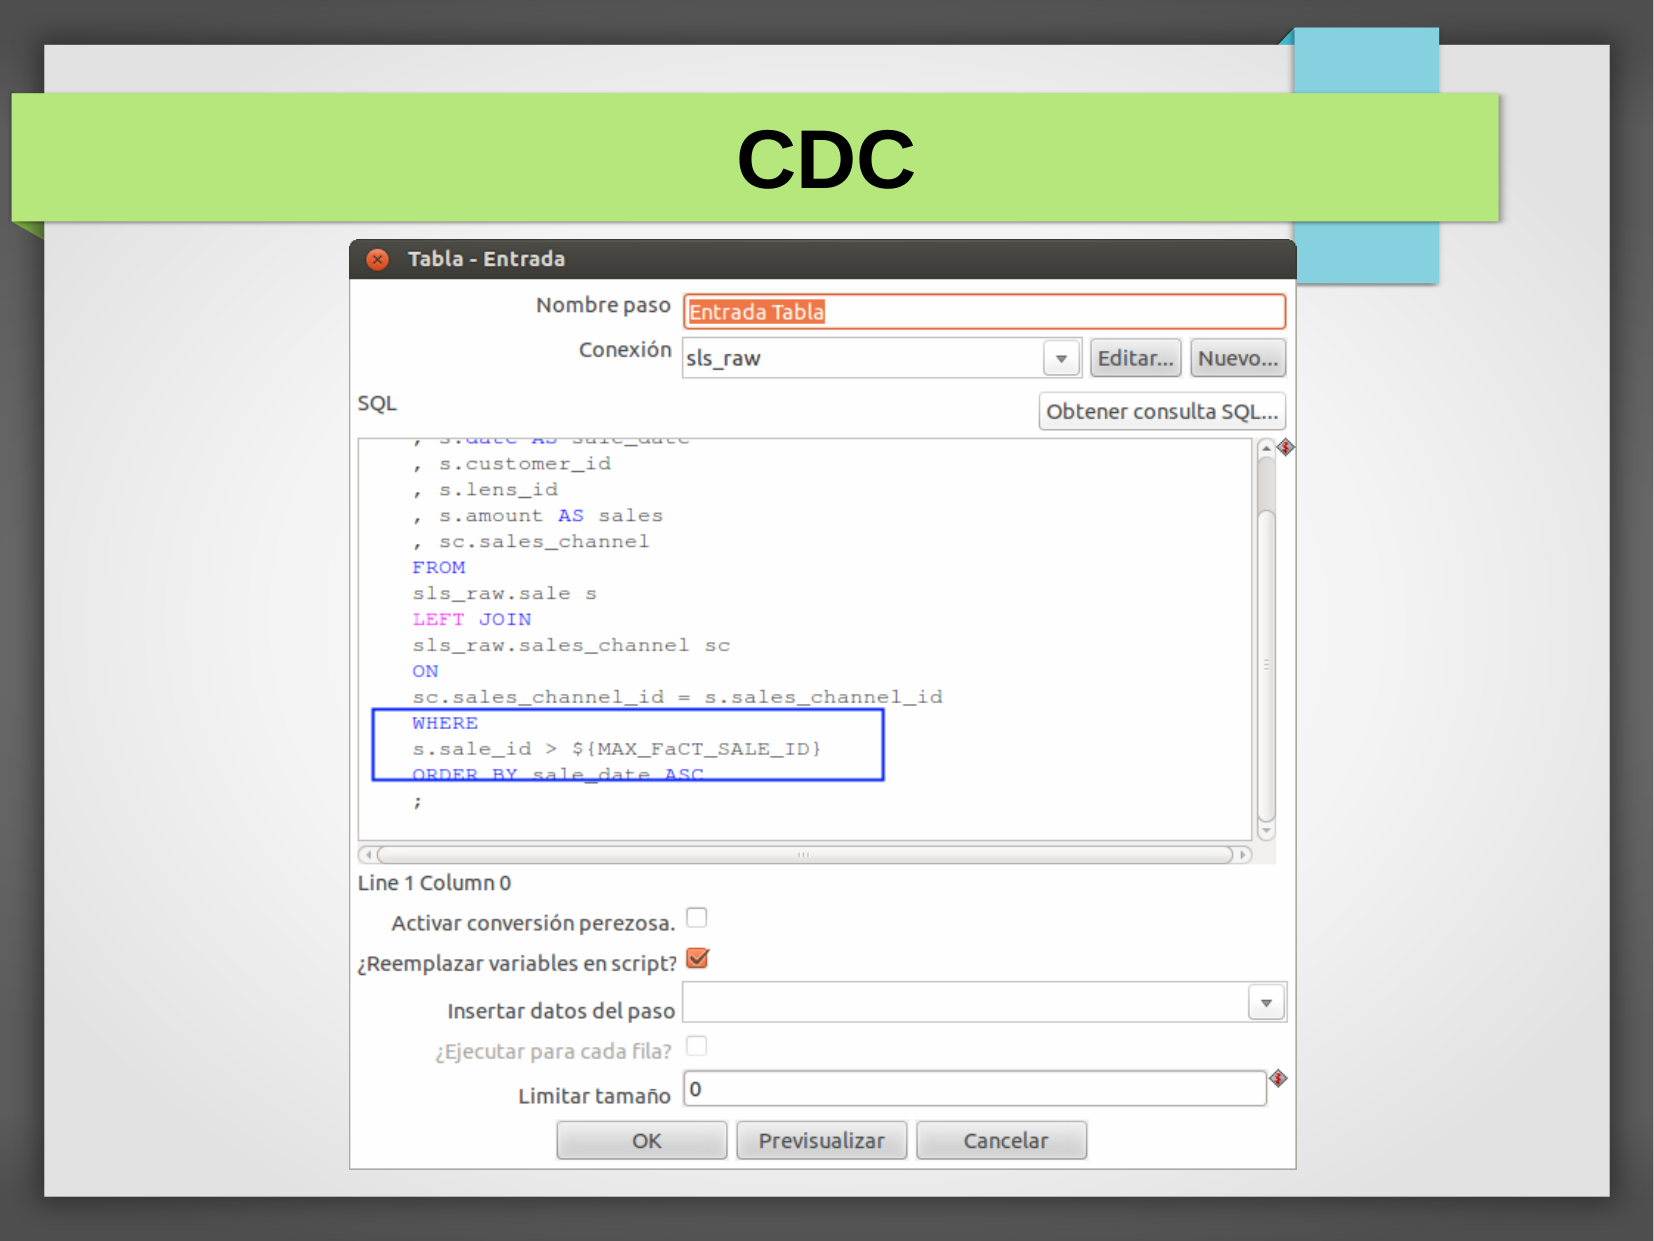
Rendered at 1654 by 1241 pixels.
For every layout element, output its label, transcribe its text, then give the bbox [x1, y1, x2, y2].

picture [0, 0, 1654, 1241]
title CDC [70, 106, 1583, 213]
